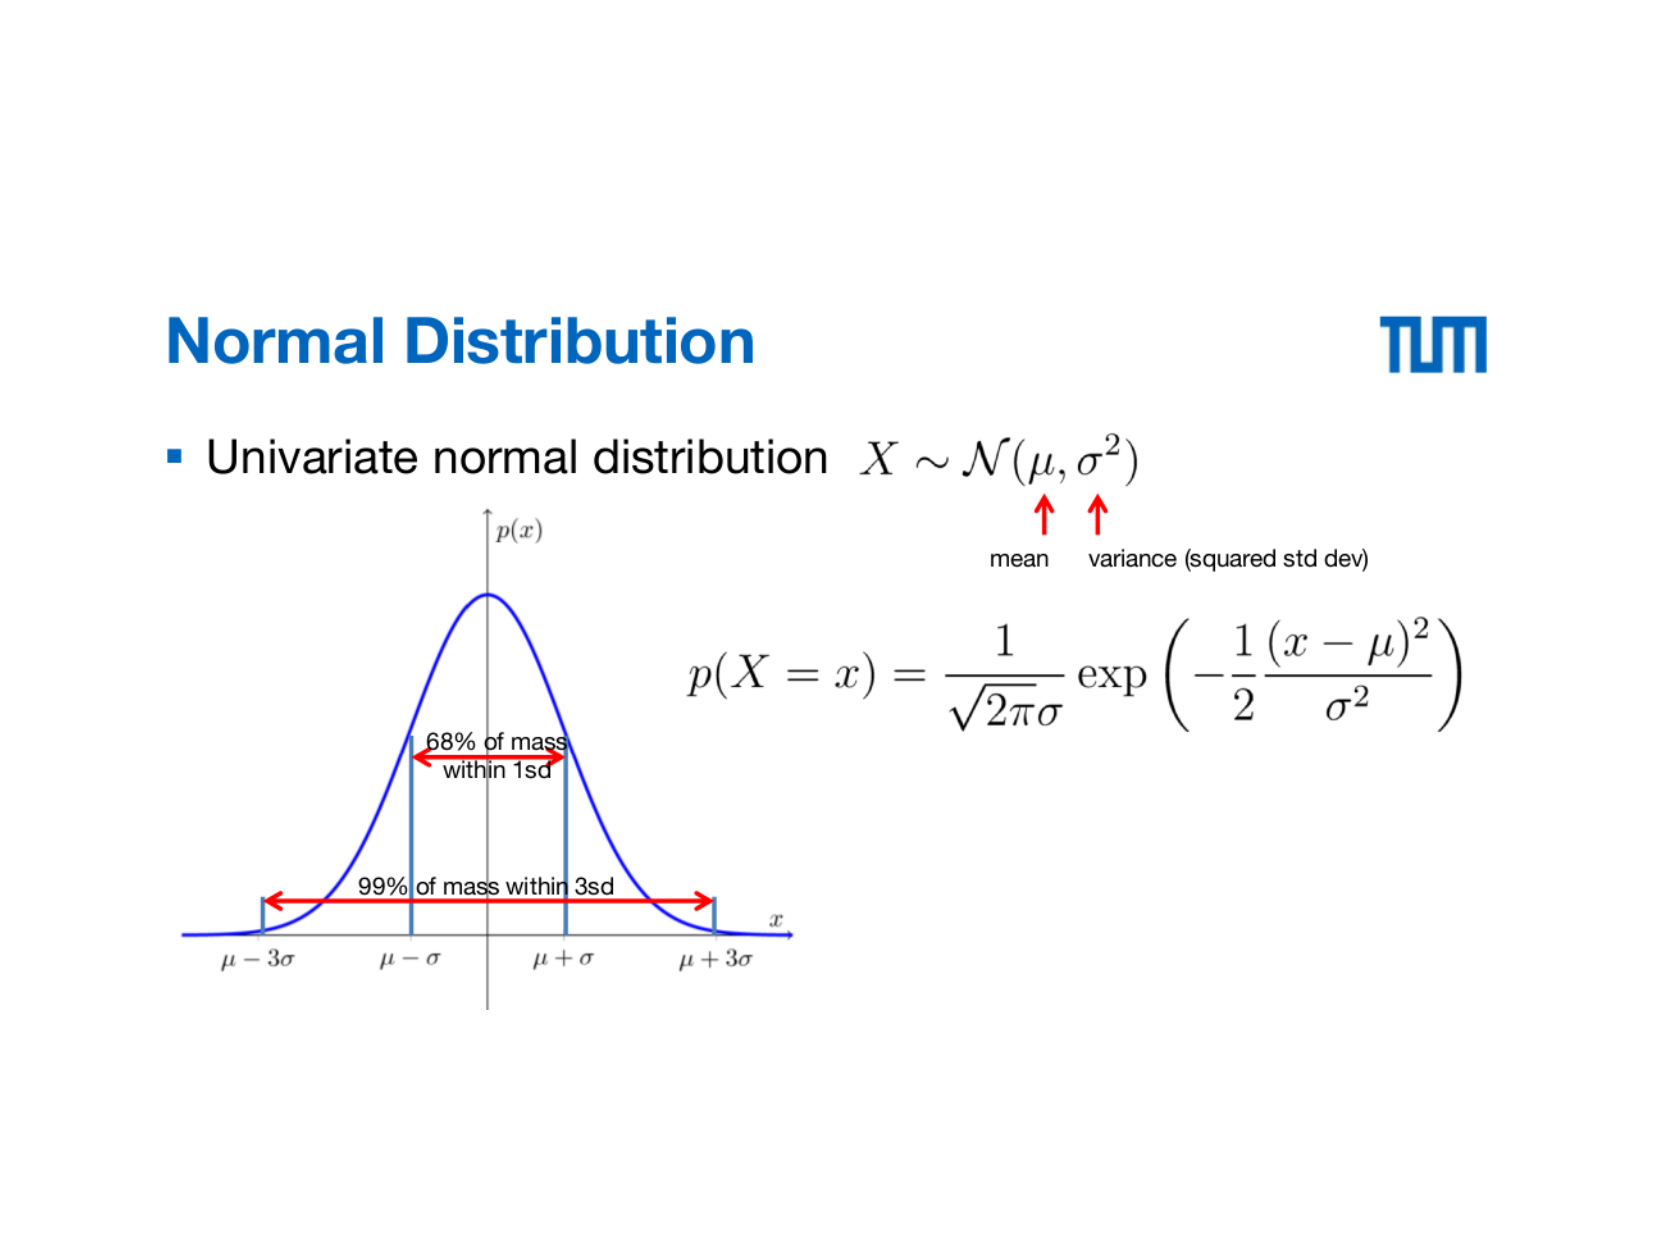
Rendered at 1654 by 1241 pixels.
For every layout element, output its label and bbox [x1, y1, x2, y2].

picture [129, 290, 1524, 1010]
